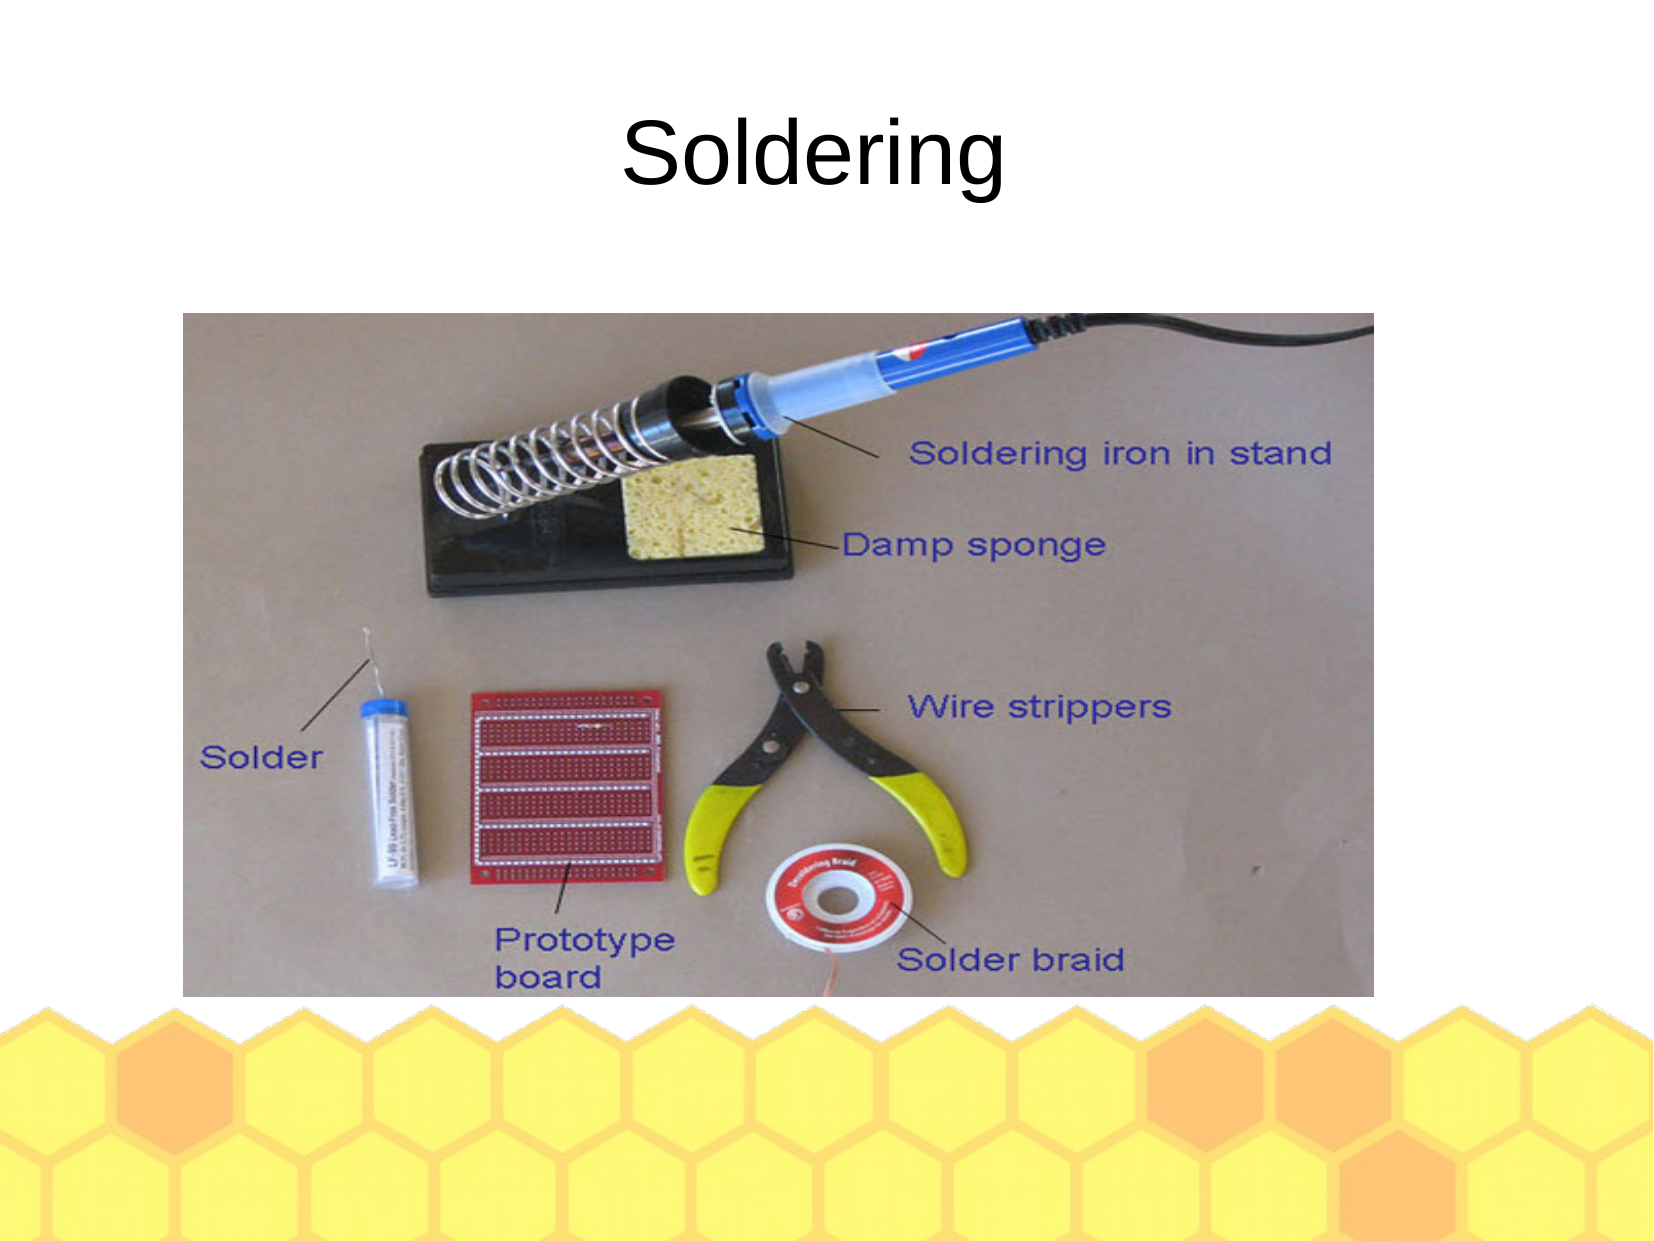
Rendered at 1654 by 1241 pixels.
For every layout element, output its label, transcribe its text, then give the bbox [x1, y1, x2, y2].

picture [0, 1001, 1654, 1241]
title Soldering [82, 49, 1571, 257]
picture [183, 313, 1374, 997]
